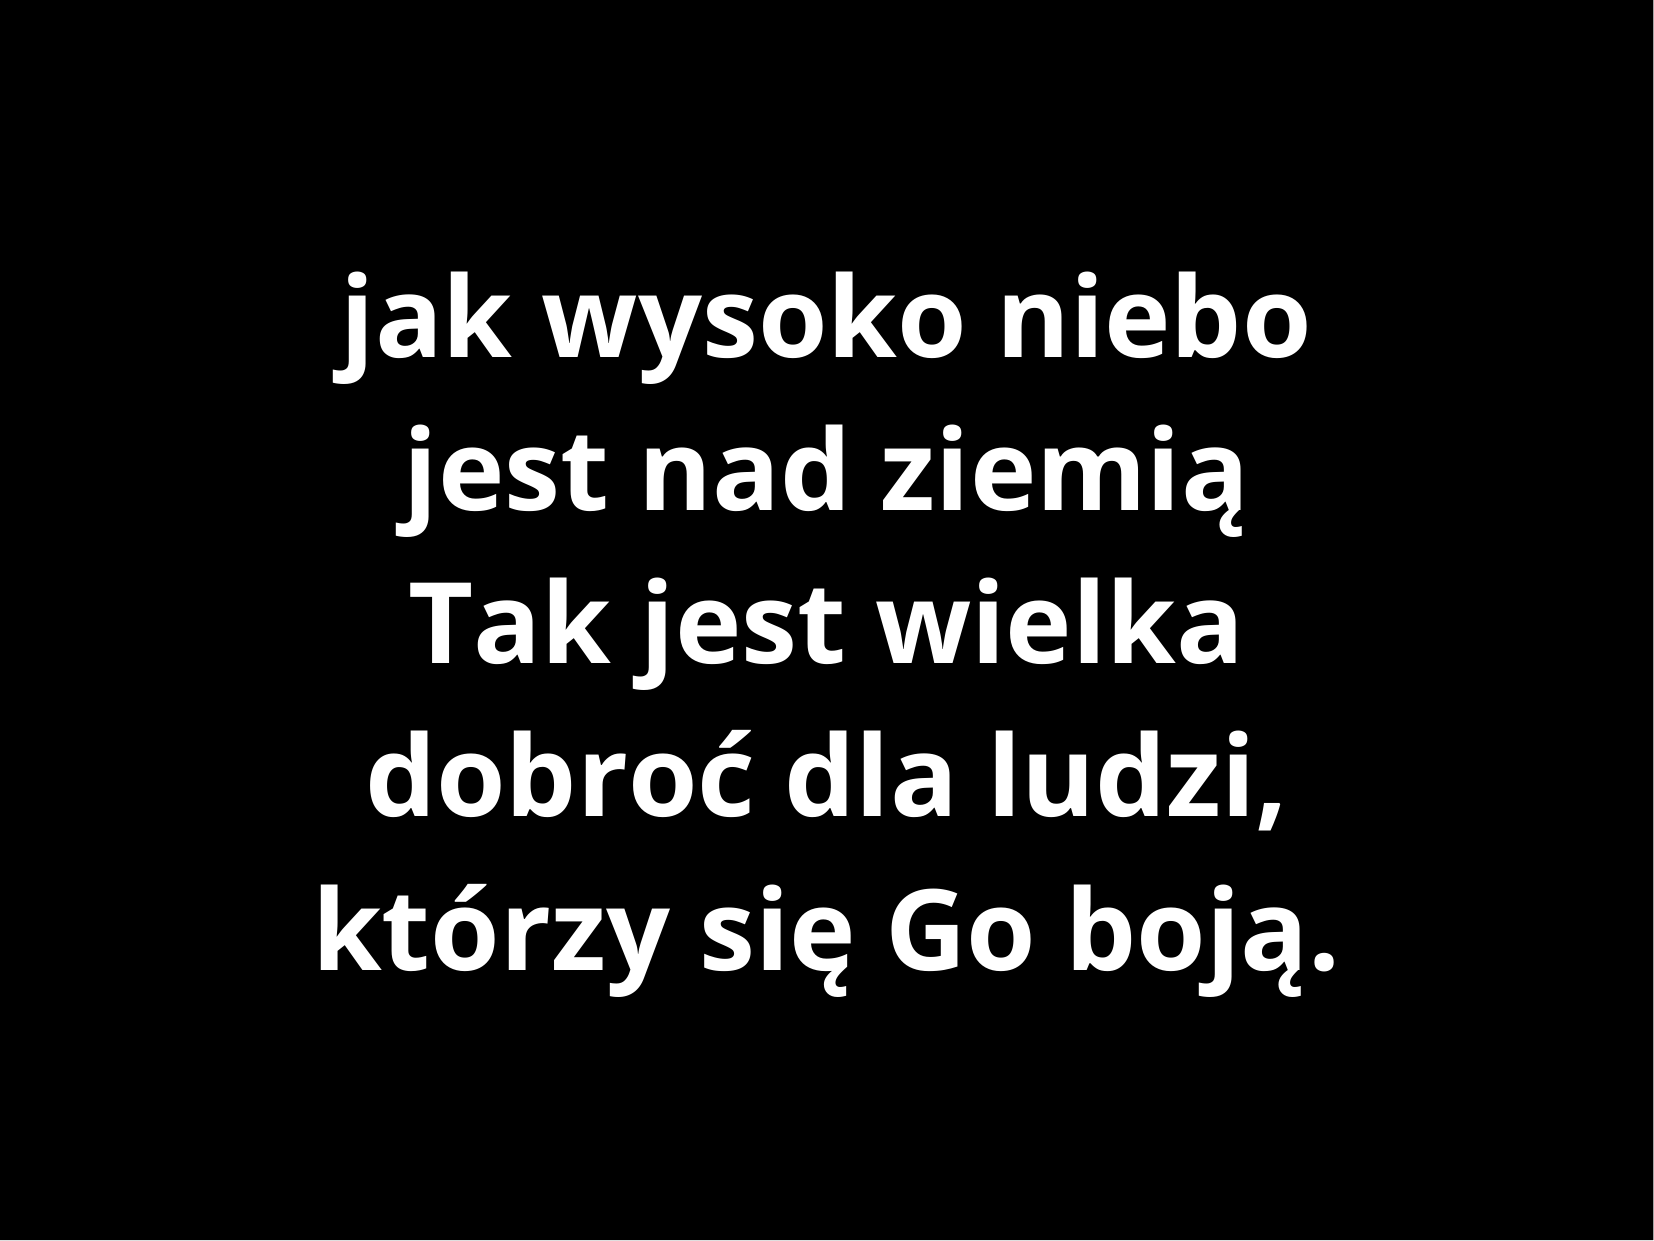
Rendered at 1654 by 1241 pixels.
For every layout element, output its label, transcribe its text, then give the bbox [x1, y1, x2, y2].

title jak wysoko niebo jest nad ziemią Tak jest wielka dobroć dla ludzi, którzy się Go boją. [0, 0, 1654, 1241]
